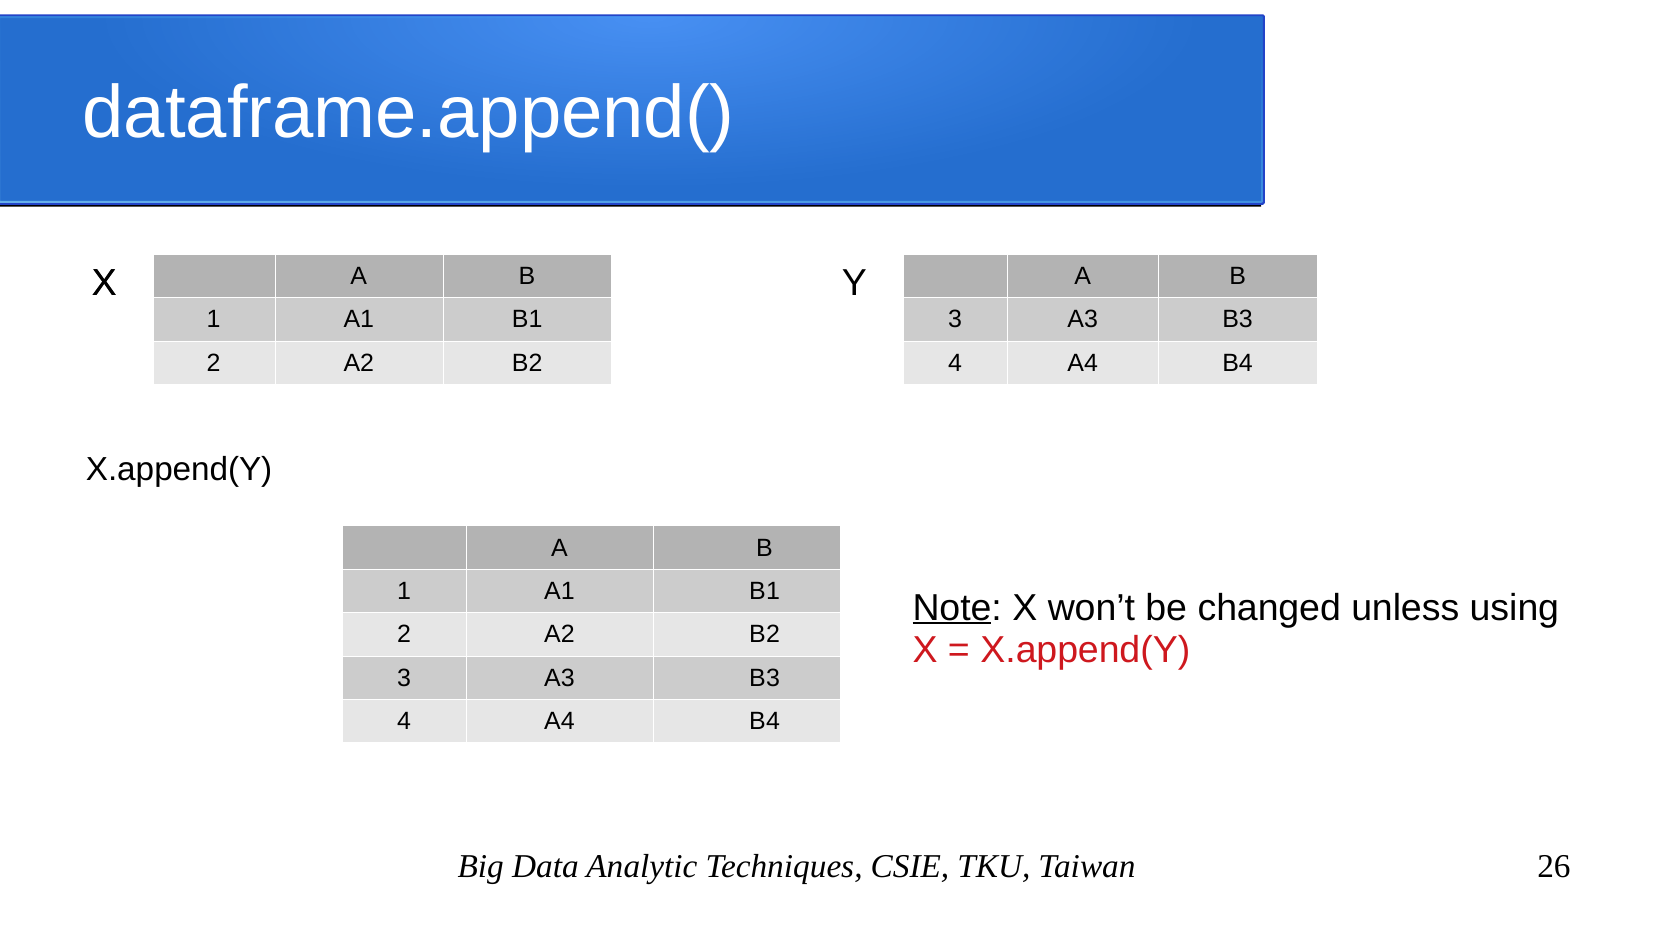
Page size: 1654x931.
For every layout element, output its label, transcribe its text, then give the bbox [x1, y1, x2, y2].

text_box X [77, 254, 159, 311]
table_cell 1 [154, 298, 275, 341]
table_header A [467, 526, 653, 569]
table_cell B3 [654, 657, 840, 699]
table_header [159, 255, 275, 297]
table_cell 3 [904, 298, 1007, 341]
table_cell A4 [1008, 342, 1158, 384]
table_header B [1159, 255, 1317, 297]
table_cell B3 [1159, 298, 1317, 341]
table_cell B2 [444, 342, 611, 384]
table_header A [276, 255, 443, 297]
table_cell B1 [444, 298, 611, 341]
table_cell B1 [654, 570, 840, 612]
text_box Y [827, 254, 909, 311]
table_cell 1 [343, 570, 466, 612]
table_cell 3 [343, 657, 466, 699]
table_cell 2 [154, 342, 275, 384]
table_cell A4 [467, 700, 653, 742]
table_header [343, 526, 466, 569]
table_cell 2 [343, 613, 466, 656]
table_cell B2 [654, 613, 840, 656]
table_cell 4 [904, 342, 1007, 384]
table_header B [654, 526, 840, 569]
text_box X.append(Y) [70, 442, 693, 508]
text_box Note: X won’t be changed unless using X = X.append(Y) [897, 578, 1595, 756]
table_header [909, 255, 1007, 297]
table_header B [444, 255, 611, 297]
table_cell 4 [343, 700, 466, 742]
table_cell B4 [1159, 342, 1317, 384]
table_cell A3 [467, 657, 653, 699]
table_cell A1 [276, 298, 443, 341]
table_header A [1008, 255, 1158, 297]
table_cell A1 [467, 570, 653, 612]
table_cell A2 [276, 342, 443, 384]
table_cell A3 [1008, 298, 1158, 341]
title dataframe.append() [82, 35, 1235, 189]
table_cell A2 [467, 613, 653, 656]
table_cell B4 [654, 700, 840, 742]
